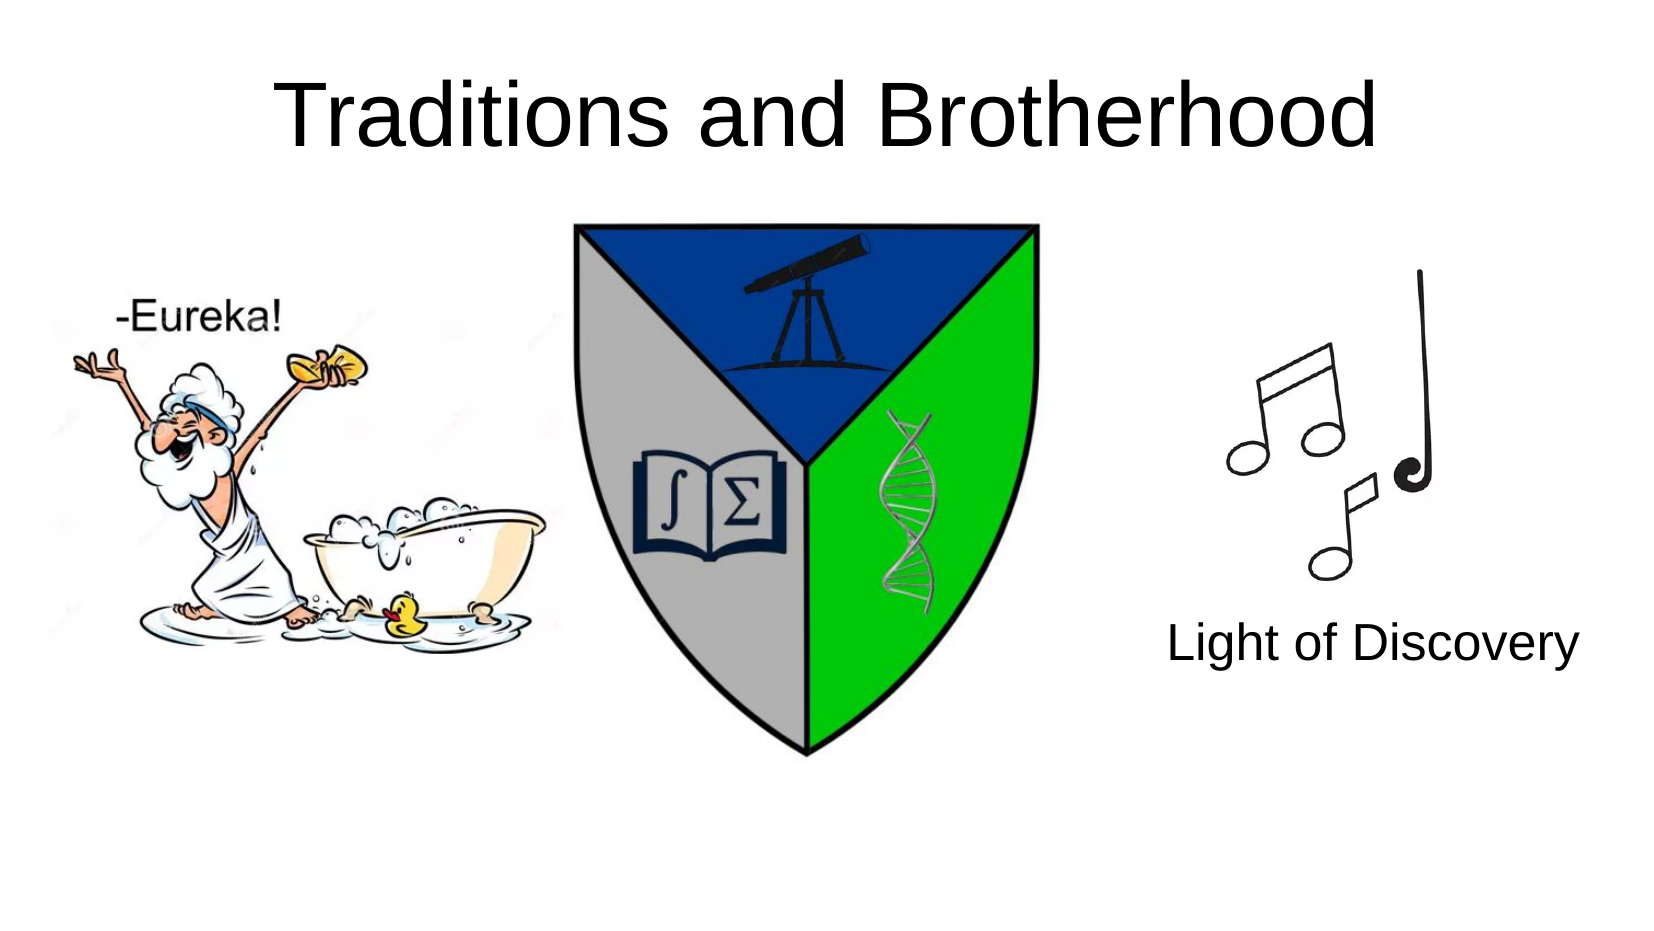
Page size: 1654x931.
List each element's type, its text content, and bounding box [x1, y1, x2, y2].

text_box Light of Discovery [1151, 606, 1595, 680]
picture [1168, 193, 1536, 606]
title Traditions and Brotherhood [82, 37, 1571, 193]
picture [47, 193, 1124, 798]
